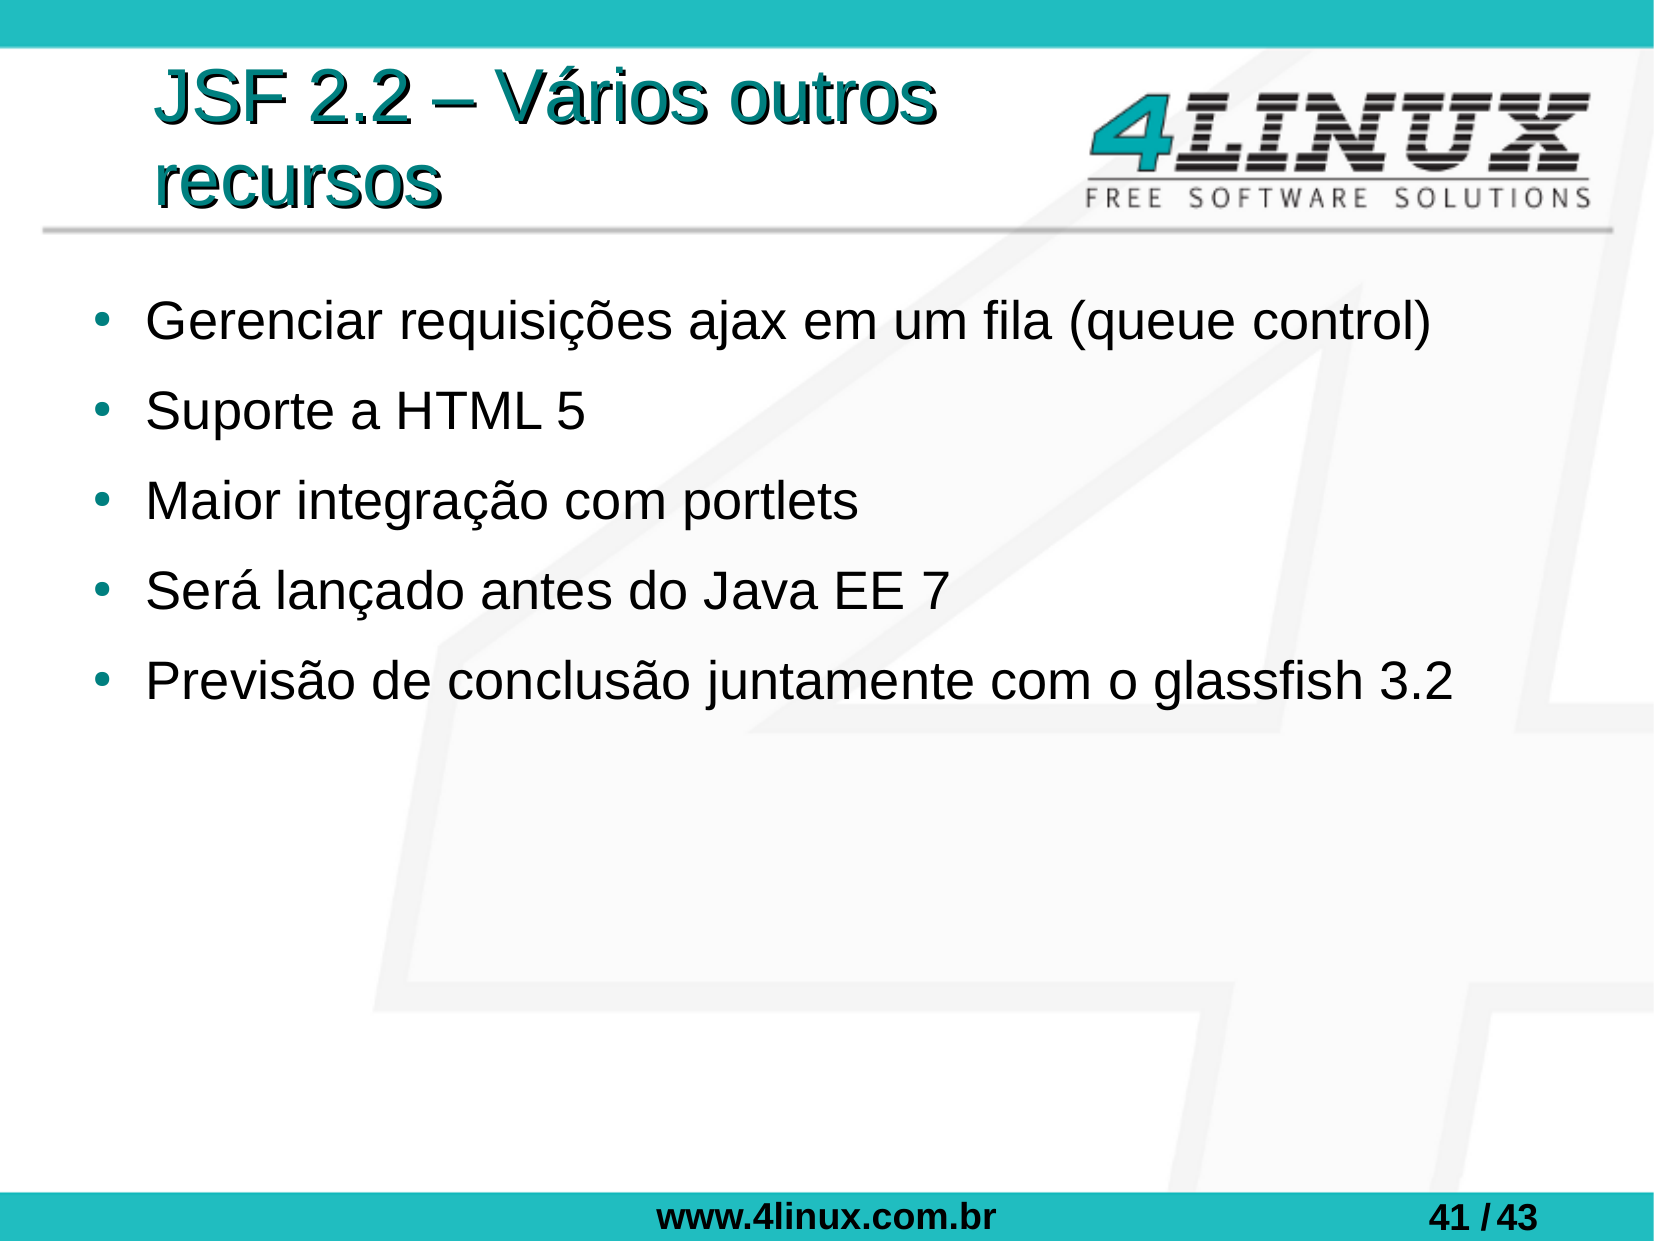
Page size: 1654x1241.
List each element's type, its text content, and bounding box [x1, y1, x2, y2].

list Gerenciar requisições ajax em um fila (queue control) Suporte a HTML 5 Maior integração com portlets Será lançado antes do Java EE 7 Previsão de conclusão juntamente com o glassfish 3.2 [75, 290, 1564, 1163]
picture [0, 0, 1654, 1241]
title JSF 2.2 – Vários outros recursos [82, 49, 1051, 226]
